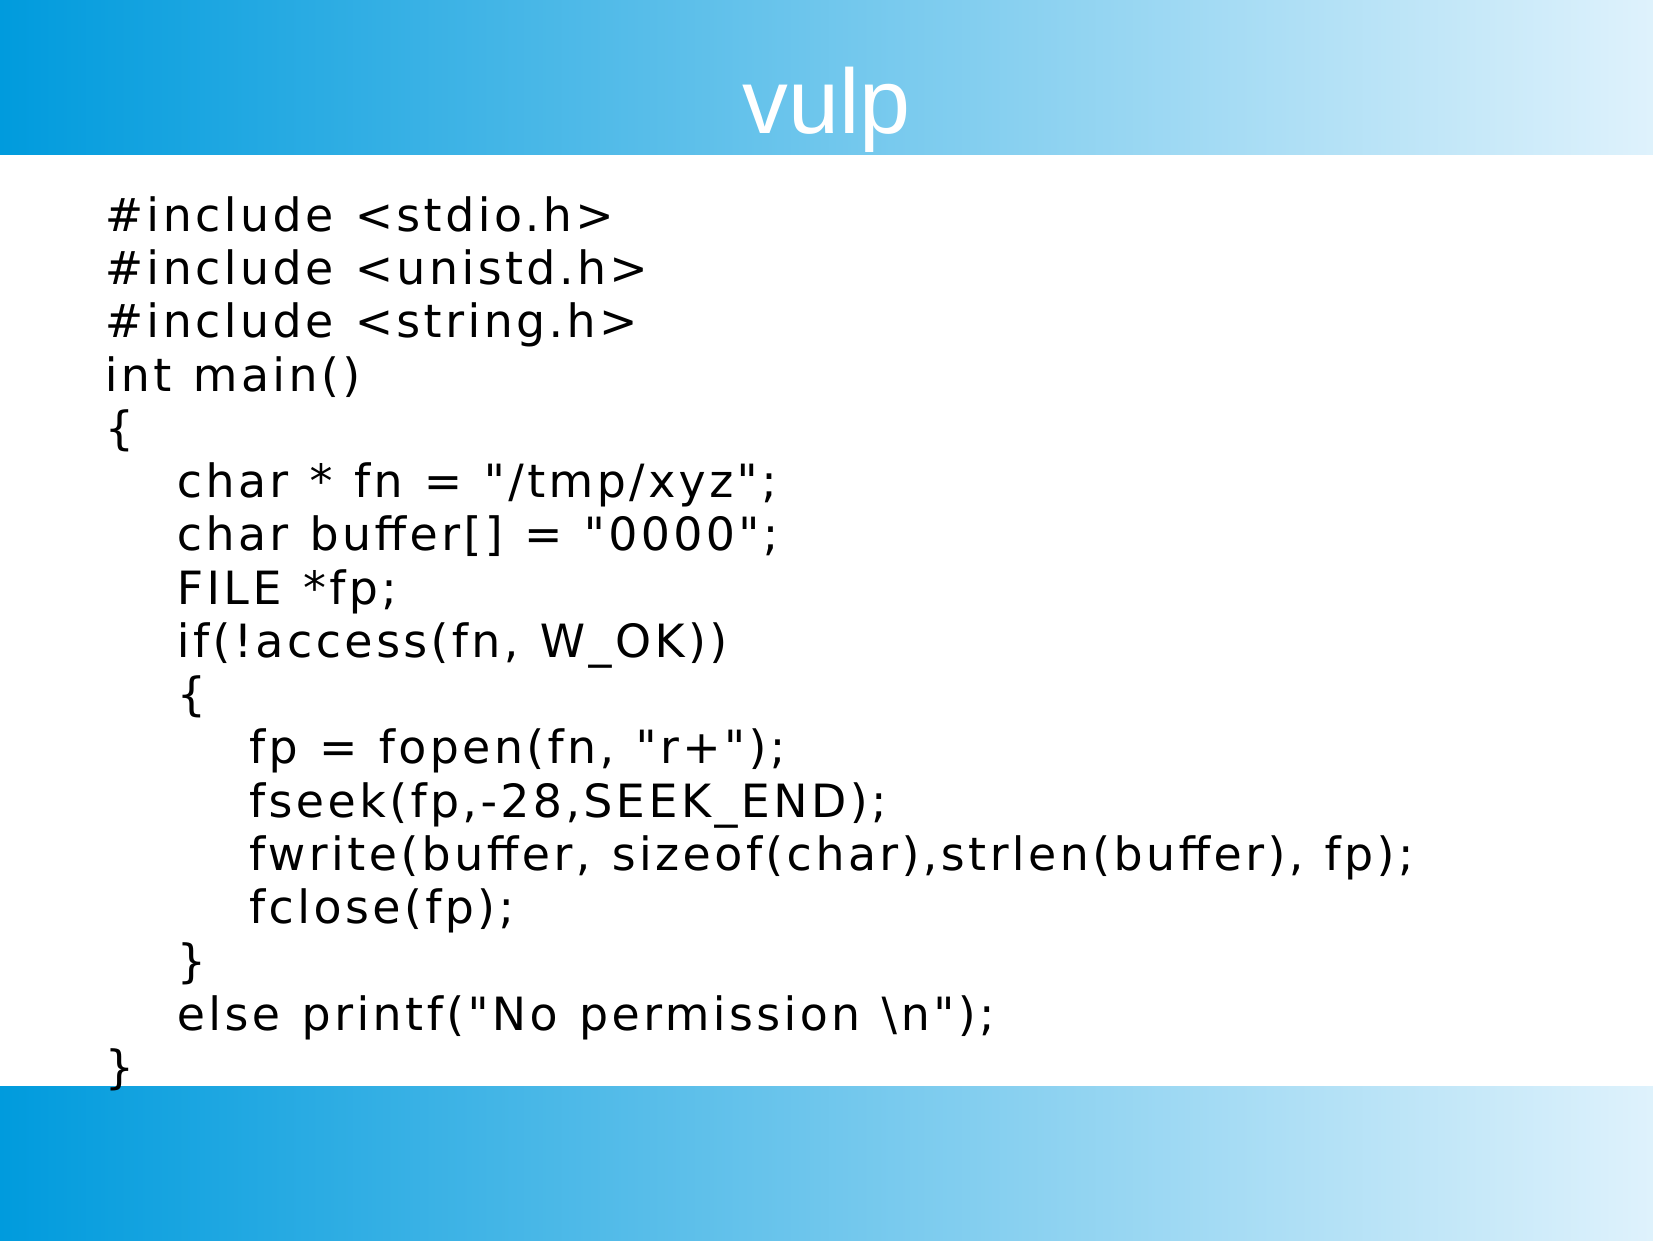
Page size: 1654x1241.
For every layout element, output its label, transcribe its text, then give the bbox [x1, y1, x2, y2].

title vulp [82, 49, 1571, 155]
text_box #include <stdio.h> #include <unistd.h> #include <string.h> int main() { char * fn = "/tmp/xyz"; char buffer[] = "0000"; FILE *fp; if(!access(fn, W_OK)) { fp = fopen(fn, "r+"); fseek(fp,-28,SEEK_END); fwrite(buffer, sizeof(char),strlen(buffer), fp); fclose(fp); } else printf("No permission \n"); } [90, 181, 1606, 1156]
